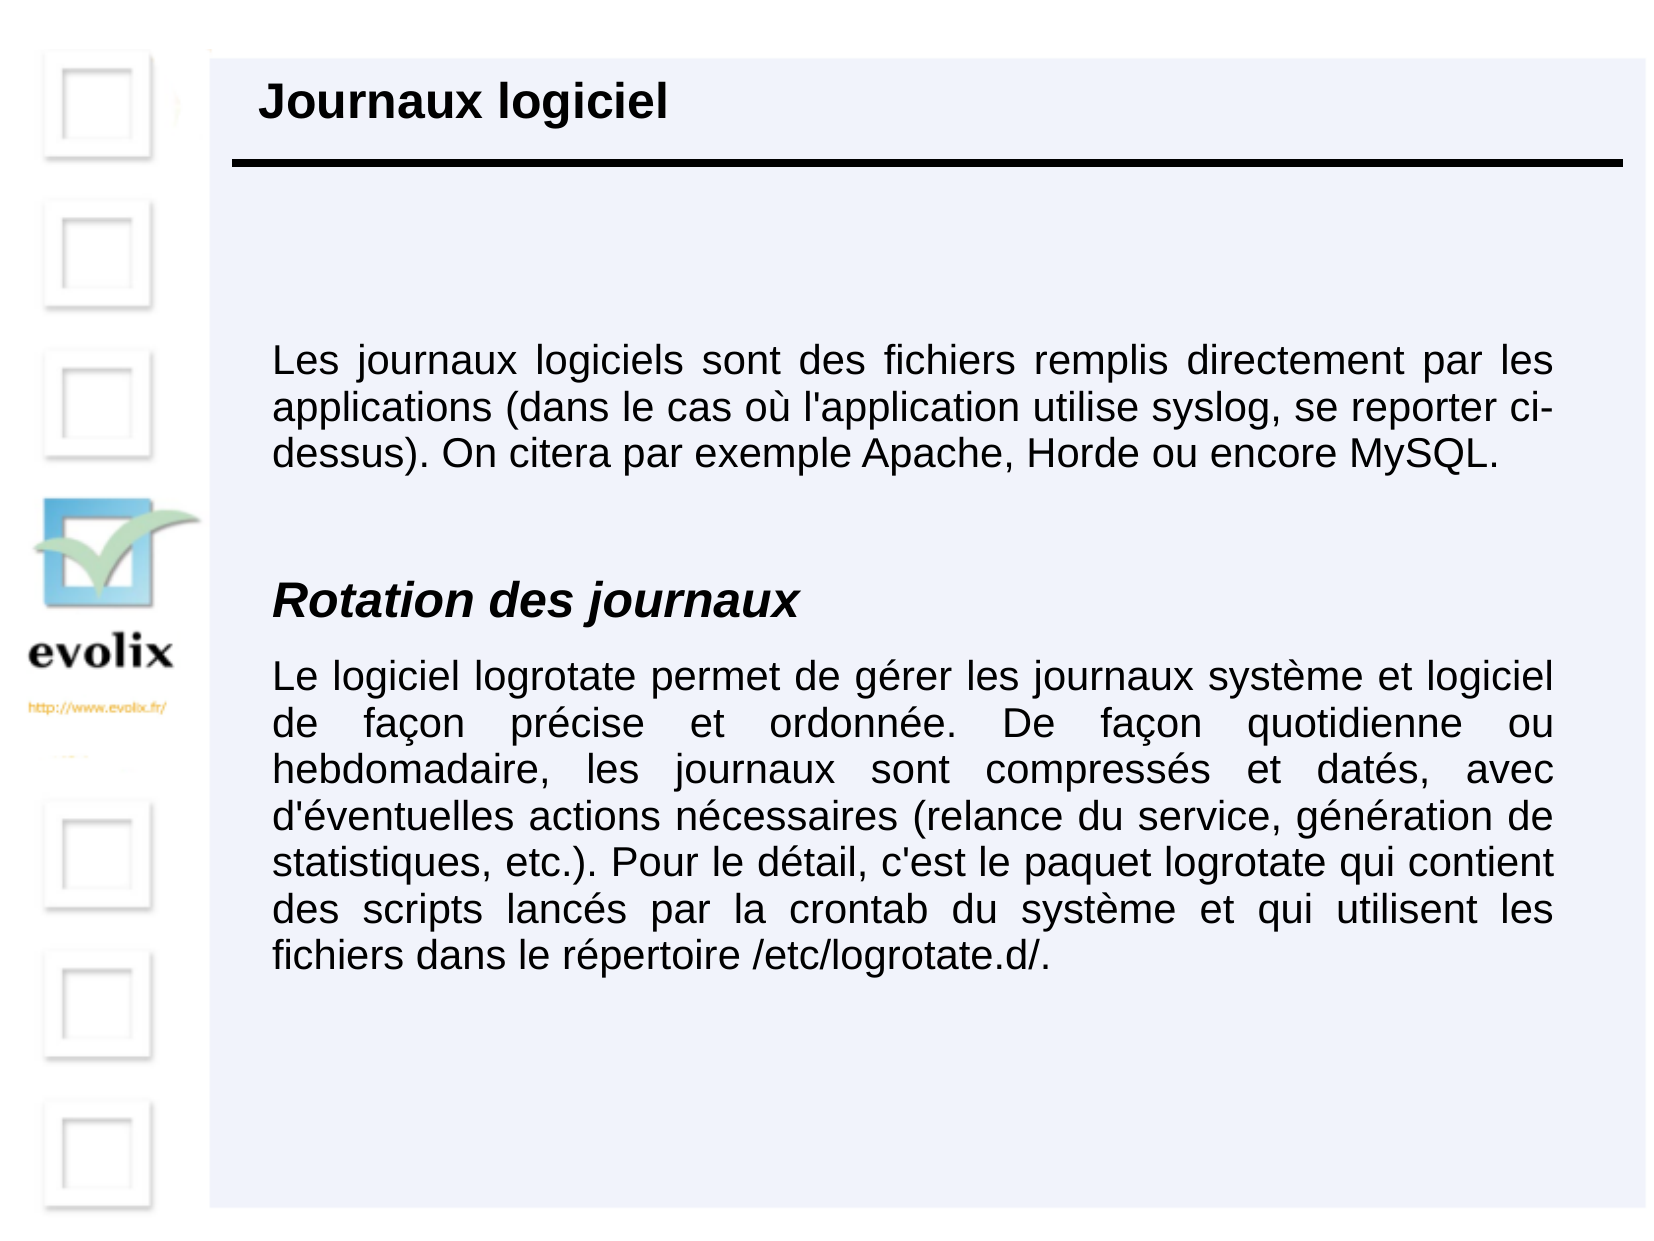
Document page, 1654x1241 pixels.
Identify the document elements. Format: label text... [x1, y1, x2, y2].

text_box Les journaux logiciels sont des fichiers remplis directement par les applications (dans le cas où l'application utilise syslog, se reporter ci-dessus). On citera par exemple Apache, Horde ou encore MySQL. Rotation des journaux Le logiciel logrotate permet de gérer les journaux système et logiciel de façon précise et ordonnée. De façon quotidienne ou hebdomadaire, les journaux sont compressés et datés, avec d'éventuelles actions nécessaires (relance du service, génération de statistiques, etc.). Pour le détail, c'est le paquet logrotate qui contient des scripts lancés par la crontab du système et qui utilisent les fichiers dans le répertoire /etc/logrotate.d/. [257, 249, 1570, 1057]
picture [0, 49, 1654, 1218]
text_box Journaux logiciel [244, 66, 685, 137]
